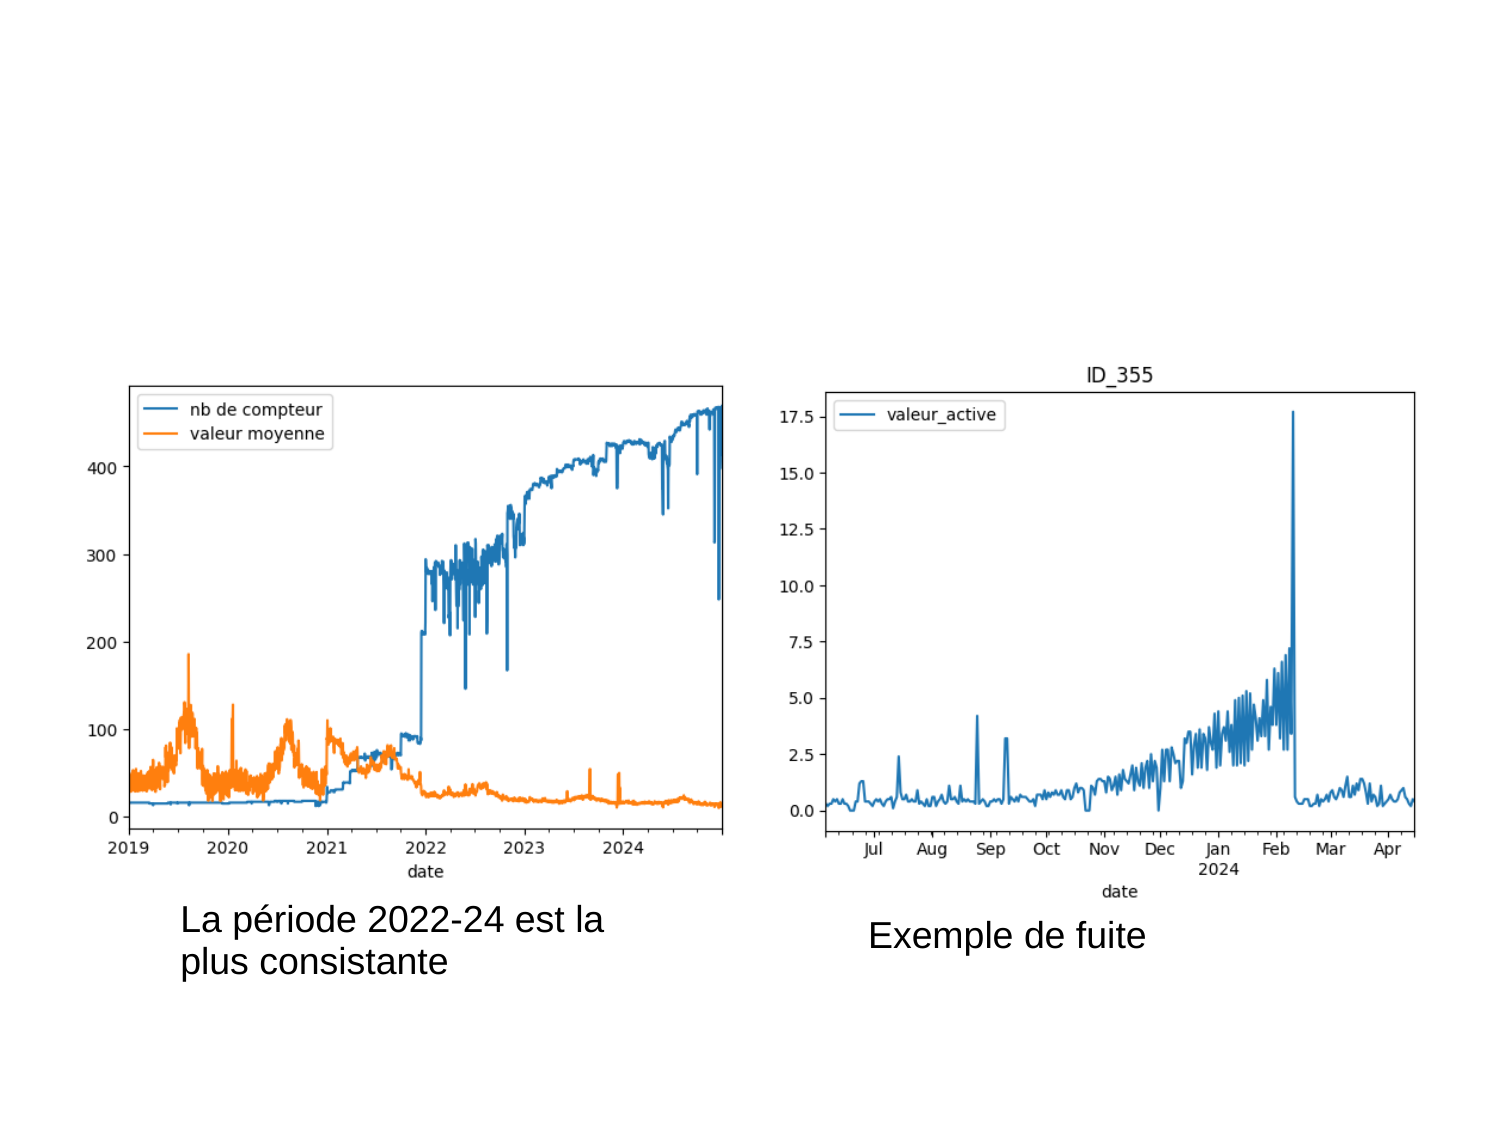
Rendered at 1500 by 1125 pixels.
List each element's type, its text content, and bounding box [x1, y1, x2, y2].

picture [766, 354, 1426, 913]
text_box La période 2022-24 est la plus consistante [165, 891, 684, 1029]
text_box Exemple de fuite [853, 906, 1372, 1044]
picture [74, 375, 734, 892]
